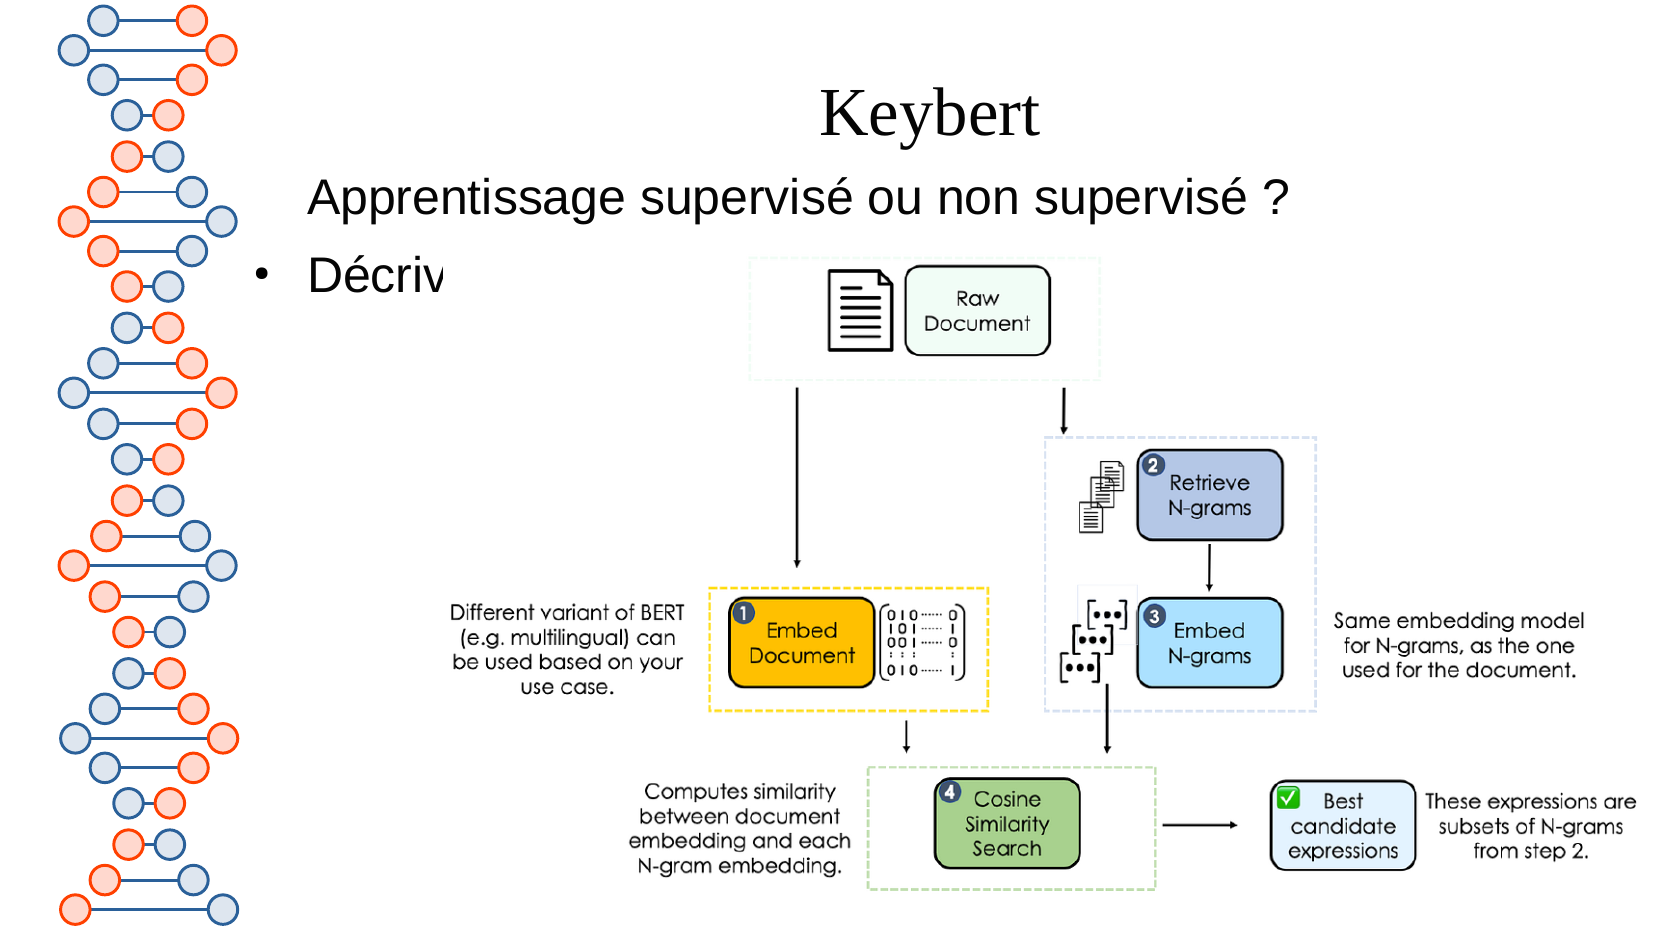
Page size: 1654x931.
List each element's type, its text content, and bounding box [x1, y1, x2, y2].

title Keybert [265, 35, 1595, 189]
picture [442, 251, 1654, 913]
list Apprentissage supervisé ou non supervisé ? Décrivez le processus [236, 169, 1565, 709]
